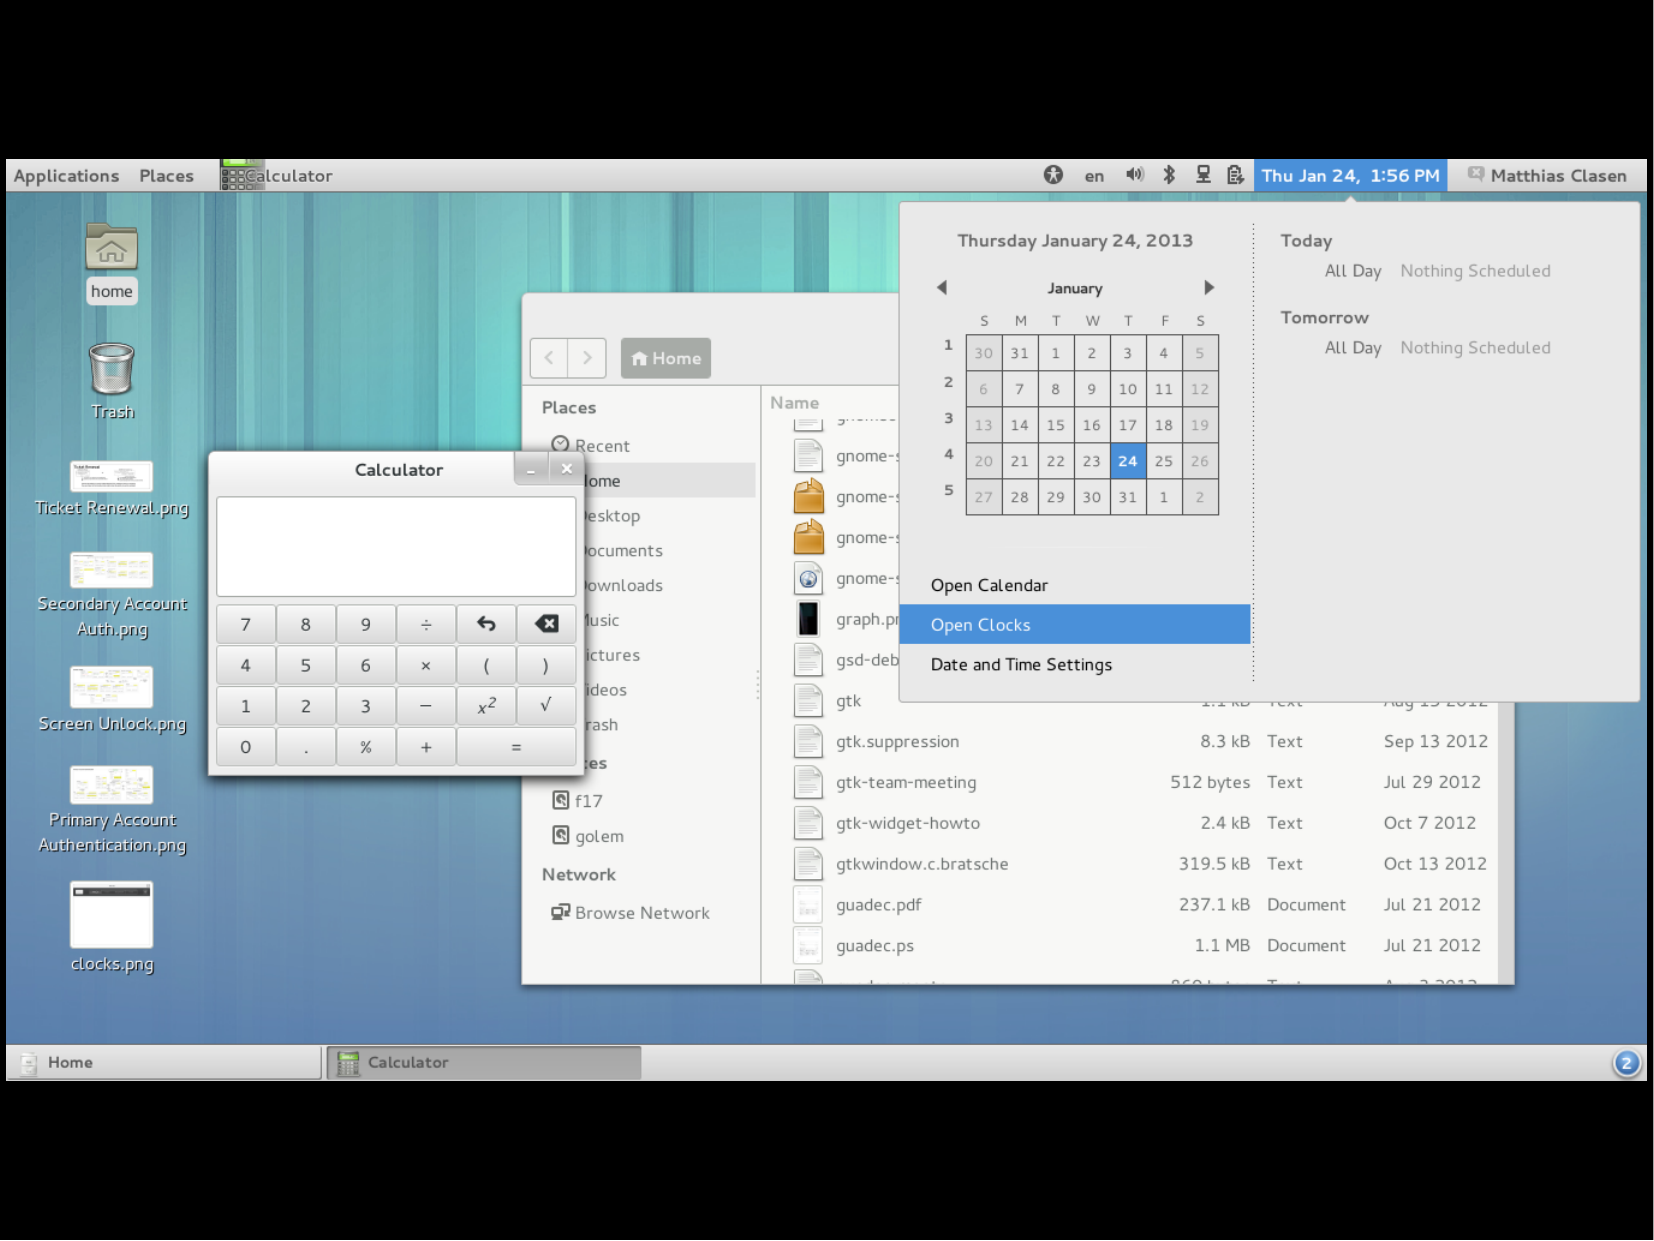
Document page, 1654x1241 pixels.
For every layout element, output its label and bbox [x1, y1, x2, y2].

picture [6, 159, 1647, 1082]
